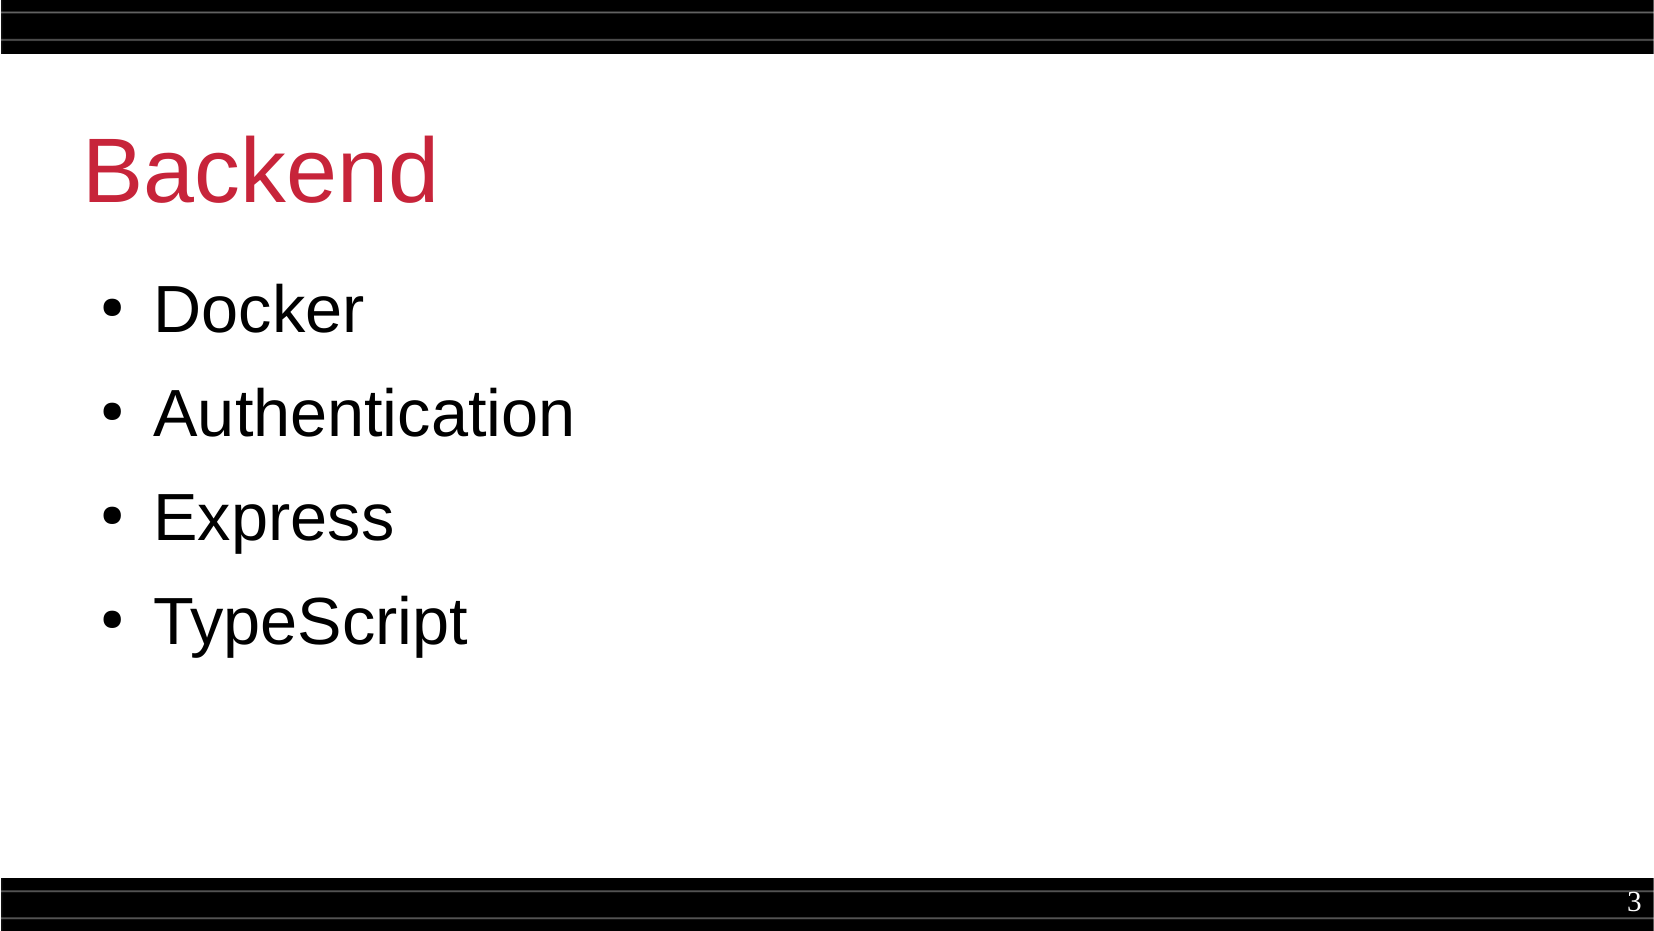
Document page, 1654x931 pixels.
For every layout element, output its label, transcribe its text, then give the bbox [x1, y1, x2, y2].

list Docker Authentication Express TypeScript [82, 271, 1571, 758]
title Backend [82, 92, 1571, 249]
picture [1, 878, 1654, 931]
picture [1, 0, 1654, 54]
